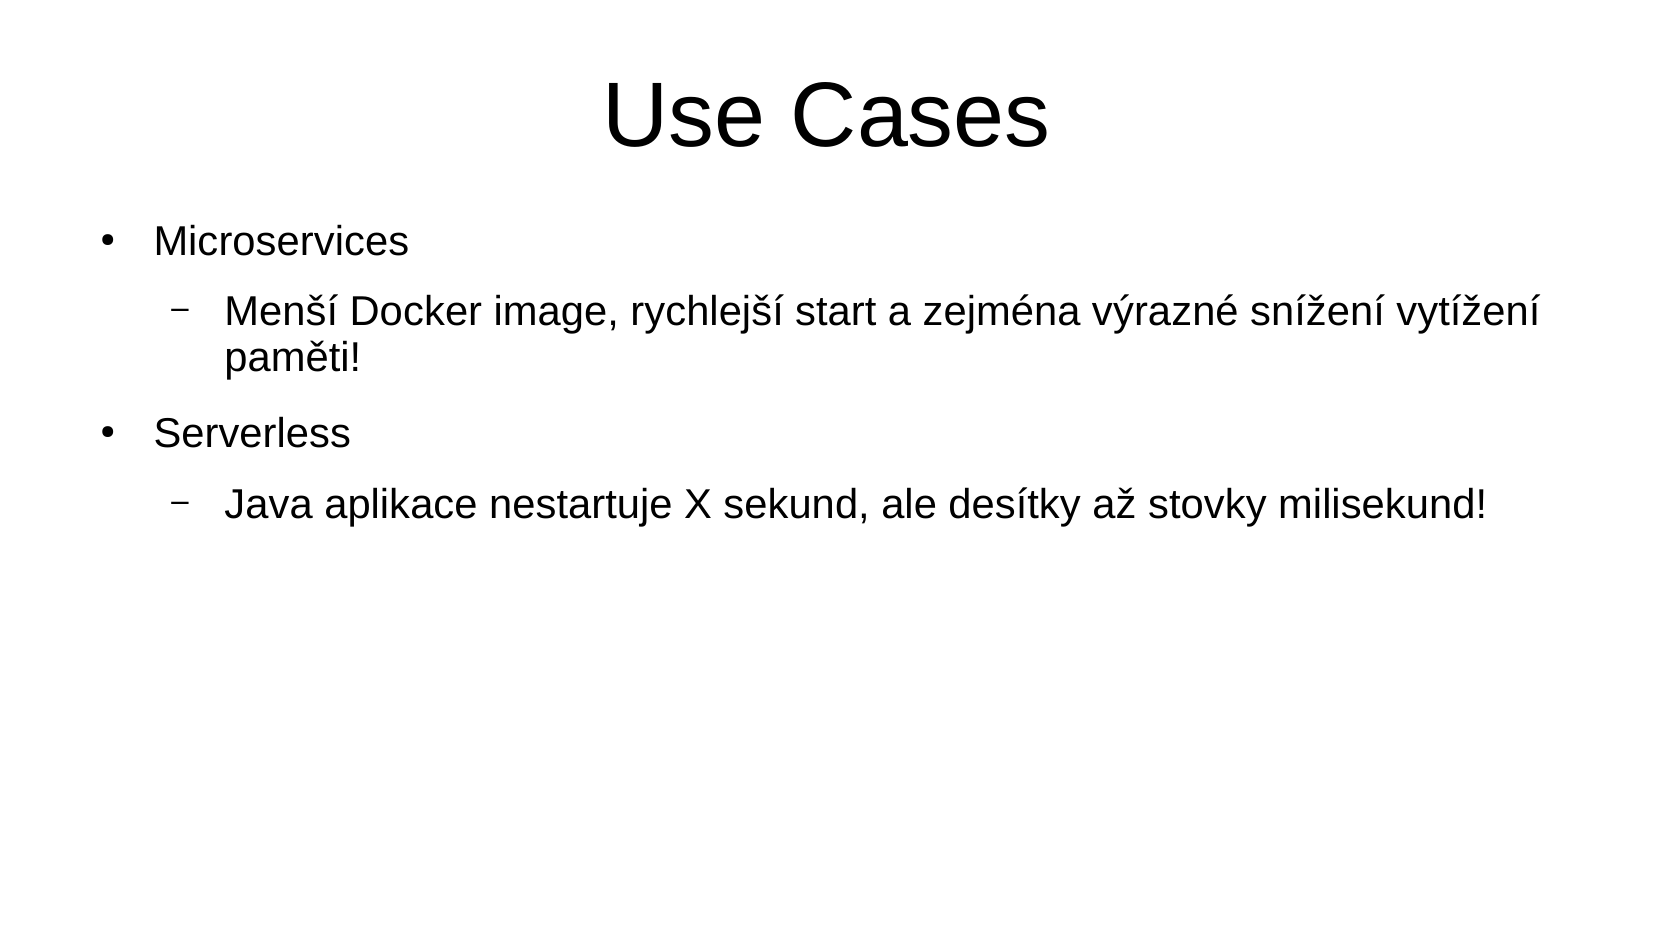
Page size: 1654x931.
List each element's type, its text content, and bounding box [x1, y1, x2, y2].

list Microservices Menší Docker image, rychlejší start a zejména výrazné snížení vytížení paměti! Serverless Java aplikace nestartuje X sekund, ale desítky až stovky milisekund! [82, 217, 1571, 758]
title Use Cases [82, 37, 1571, 193]
